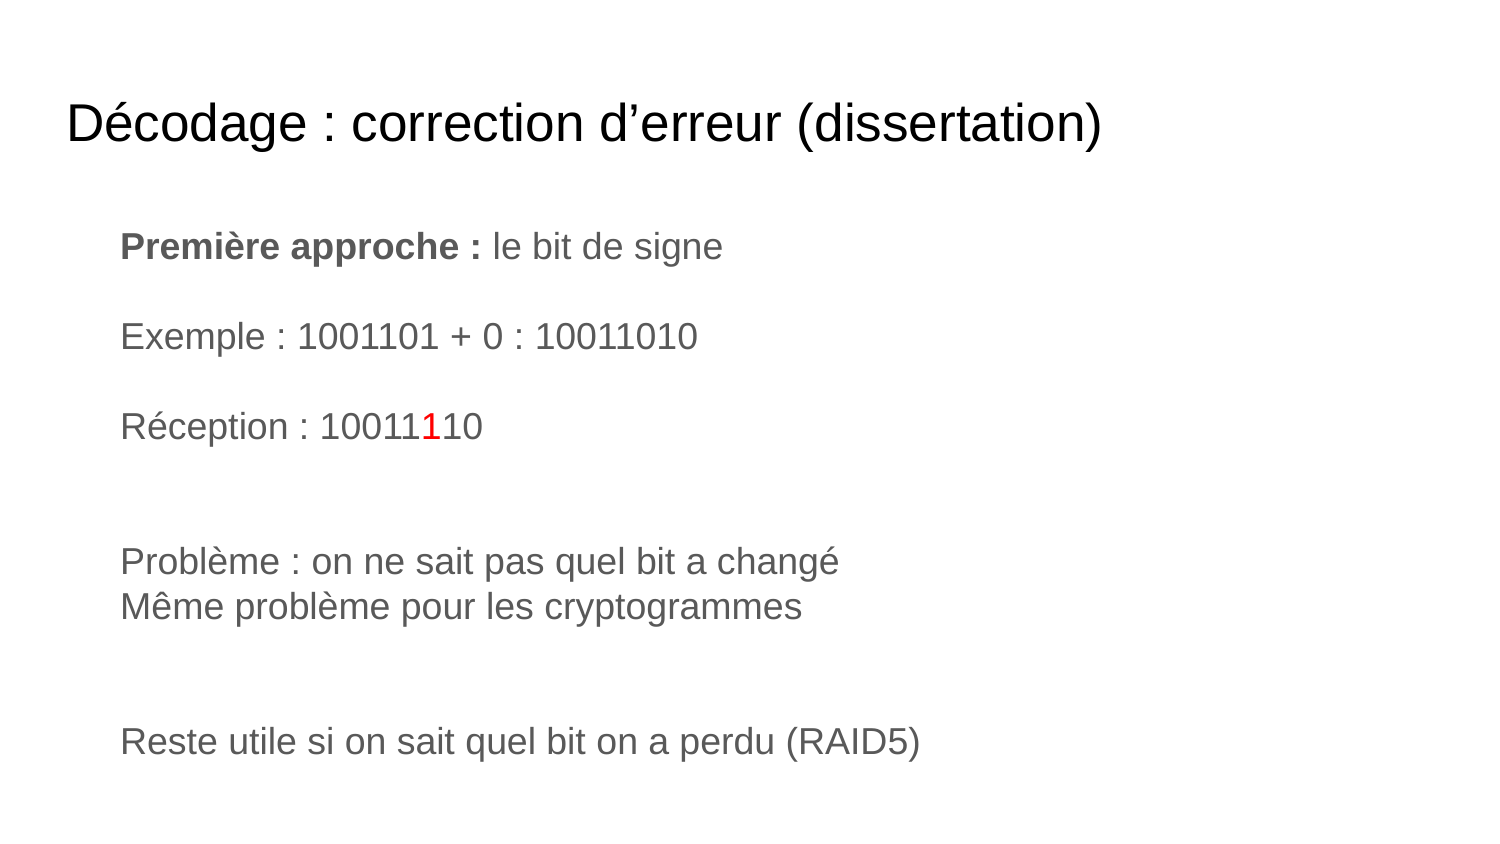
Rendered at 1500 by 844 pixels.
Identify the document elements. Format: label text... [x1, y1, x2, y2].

title Décodage : correction d’erreur (dissertation) [51, 72, 1449, 167]
text_box Première approche : le bit de signe Exemple : 1001101 + 0 : 10011010 Réception : 10011110 Problème : on ne sait pas quel bit a changé Même problème pour les cryptogrammes Reste utile si on sait quel bit on a perdu (RAID5) [105, 206, 1429, 777]
